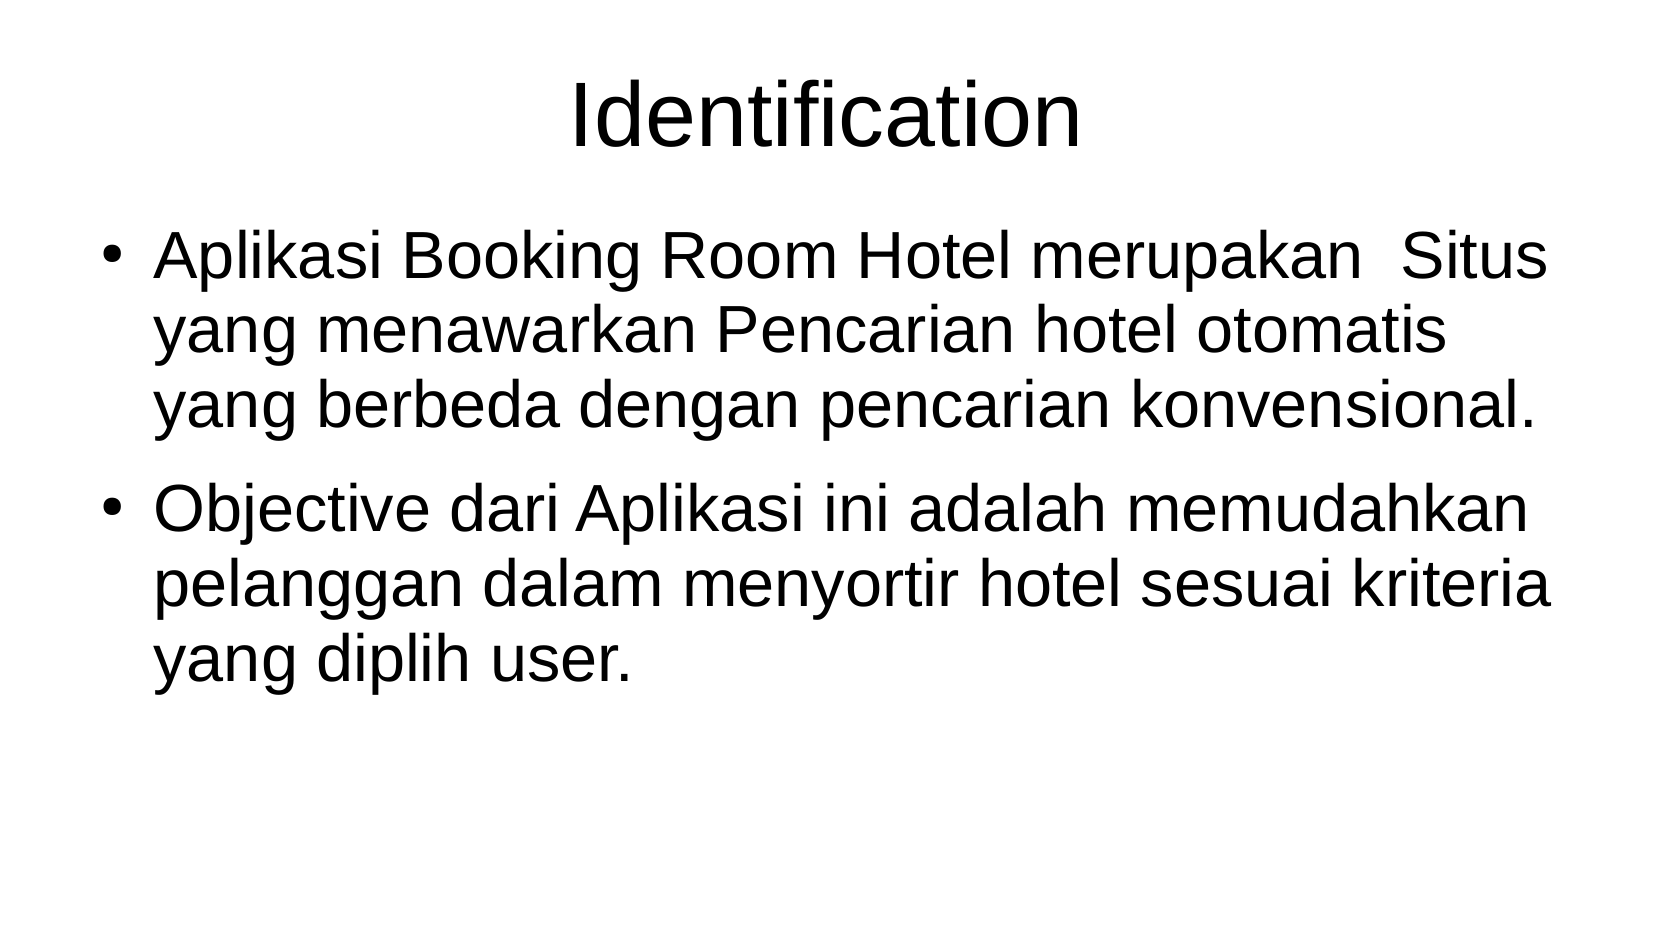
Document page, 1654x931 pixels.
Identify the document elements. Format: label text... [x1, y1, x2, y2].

list Aplikasi Booking Room Hotel merupakan Situs yang menawarkan Pencarian hotel otomatis yang berbeda dengan pencarian konvensional. Objective dari Aplikasi ini adalah memudahkan pelanggan dalam menyortir hotel sesuai kriteria yang diplih user. [82, 217, 1571, 758]
title Identification [82, 37, 1571, 193]
